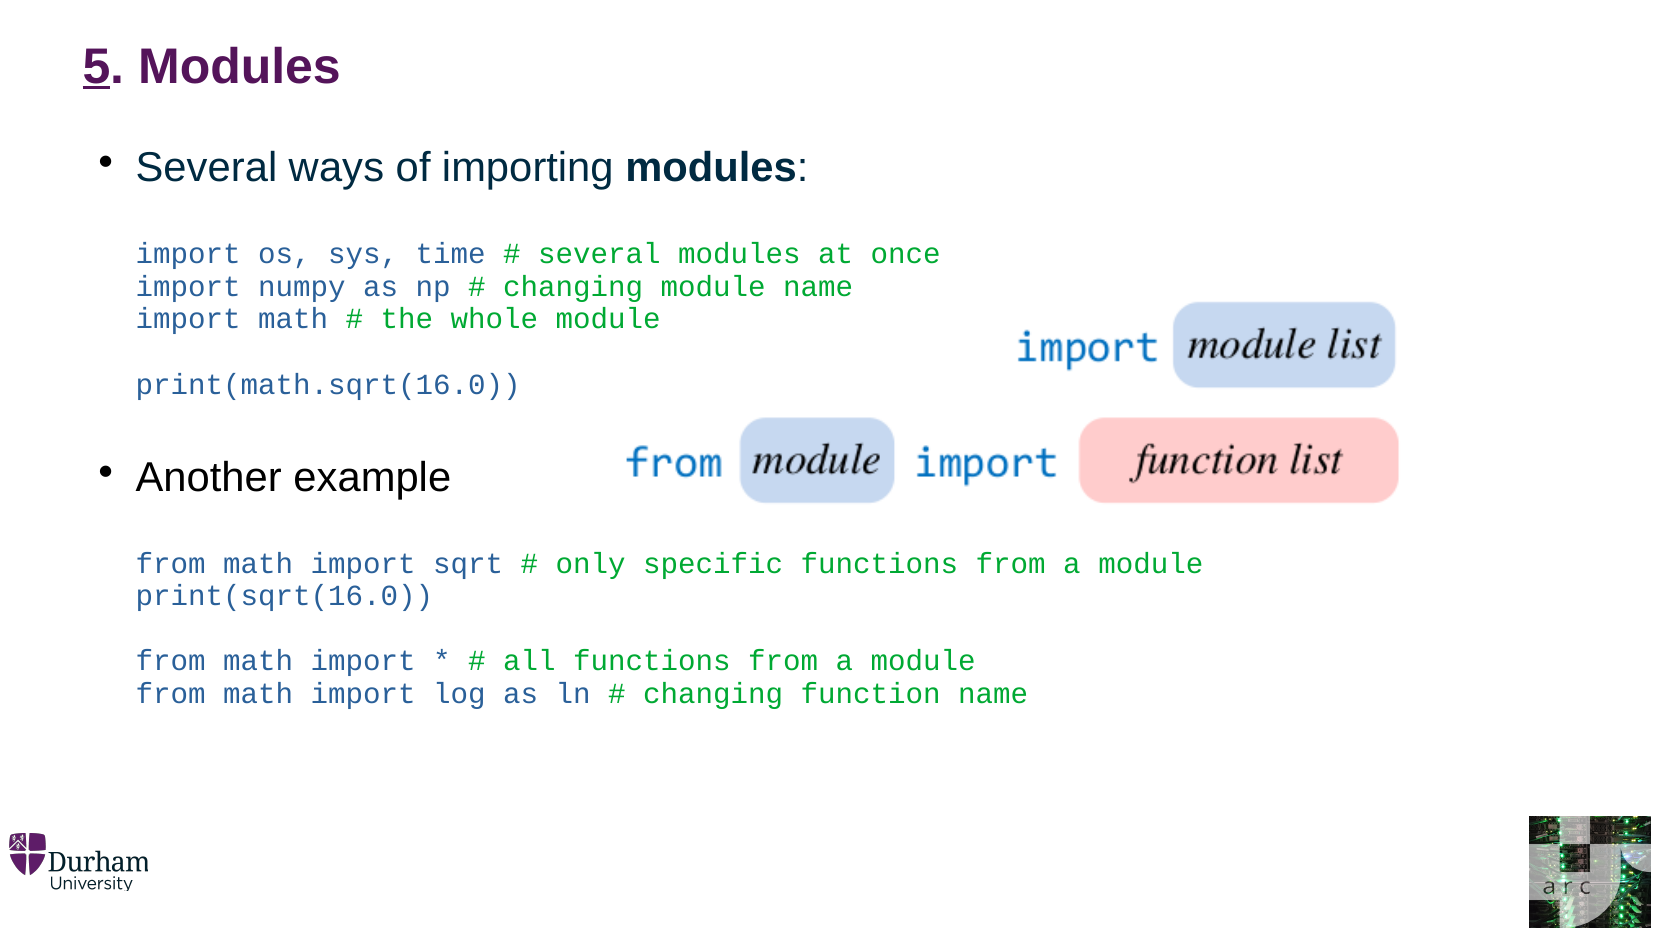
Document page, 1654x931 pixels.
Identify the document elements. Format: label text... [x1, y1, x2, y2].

picture [1529, 816, 1651, 928]
list Several ways of importing modules: import os, sys, time # several modules at once import numpy as np # changing module name import math # the whole module print(math.sqrt(16.0)) Another example from math import sqrt # only specific functions from a module print(sqrt(16.0)) from math import * # all functions from a module from math import log as ln # changing function name [82, 141, 1571, 745]
picture [596, 276, 1441, 526]
picture [9, 833, 148, 891]
title 5. Modules [82, 36, 1571, 93]
